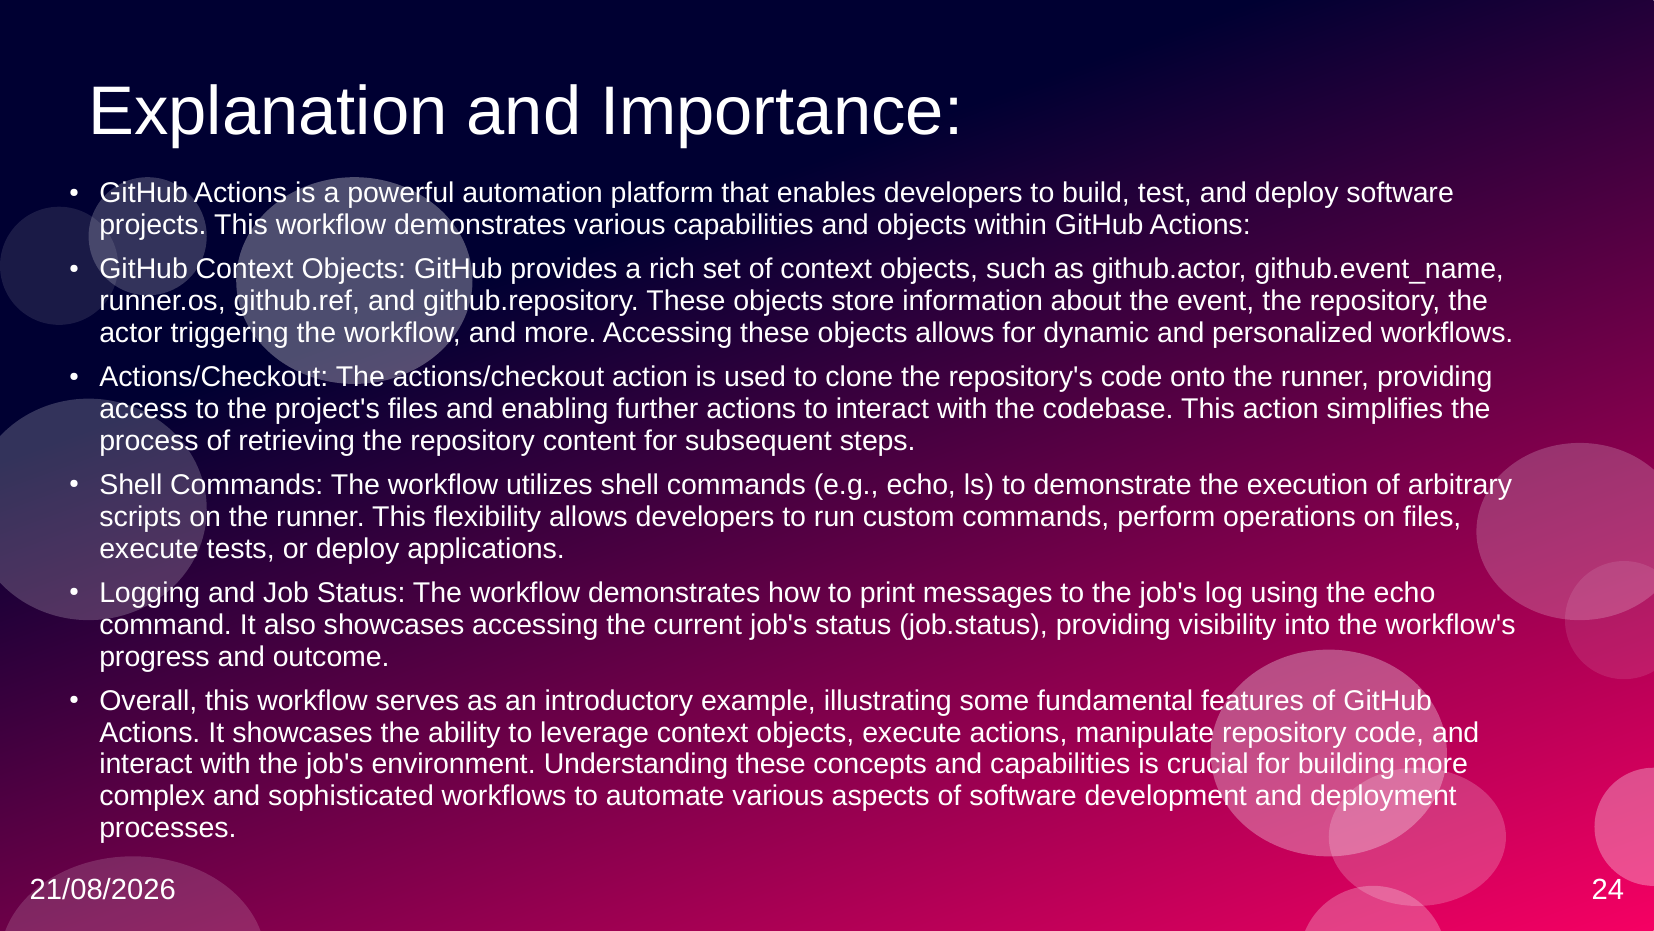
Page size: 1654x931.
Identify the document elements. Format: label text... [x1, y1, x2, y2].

title Explanation and Importance: [88, 29, 1565, 192]
list GitHub Actions is a powerful automation platform that enables developers to build, test, and deploy software projects. This workflow demonstrates various capabilities and objects within GitHub Actions: GitHub Context Objects: GitHub provides a rich set of context objects, such as github.actor, github.event_name, runner.os, github.ref, and github.repository. These objects store information about the event, the repository, the actor triggering the workflow, and more. Accessing these objects allows for dynamic and personalized workflows. Actions/Checkout: The actions/checkout action is used to clone the repository's code onto the runner, providing access to the project's files and enabling further actions to interact with the codebase. This action simplifies the process of retrieving the repository content for subsequent steps. Shell Commands: The workflow utilizes shell commands (e.g., echo, ls) to demonstrate the execution of arbitrary scripts on the runner. This flexibility allows developers to run custom commands, perform operations on files, execute tests, or deploy applications. Logging and Job Status: The workflow demonstrates how to print messages to the job's log using the echo command. It also showcases accessing the current job's status (job.status), providing visibility into the workflow's progress and outcome. Overall, this workflow serves as an introductory example, illustrating some fundamental features of GitHub Actions. It showcases the ability to leverage context objects, execute actions, manipulate repository code, and interact with the job's environment. Understanding these concepts and capabilities is crucial for building more complex and sophisticated workflows to automate various aspects of software development and deployment processes. [59, 177, 1536, 857]
